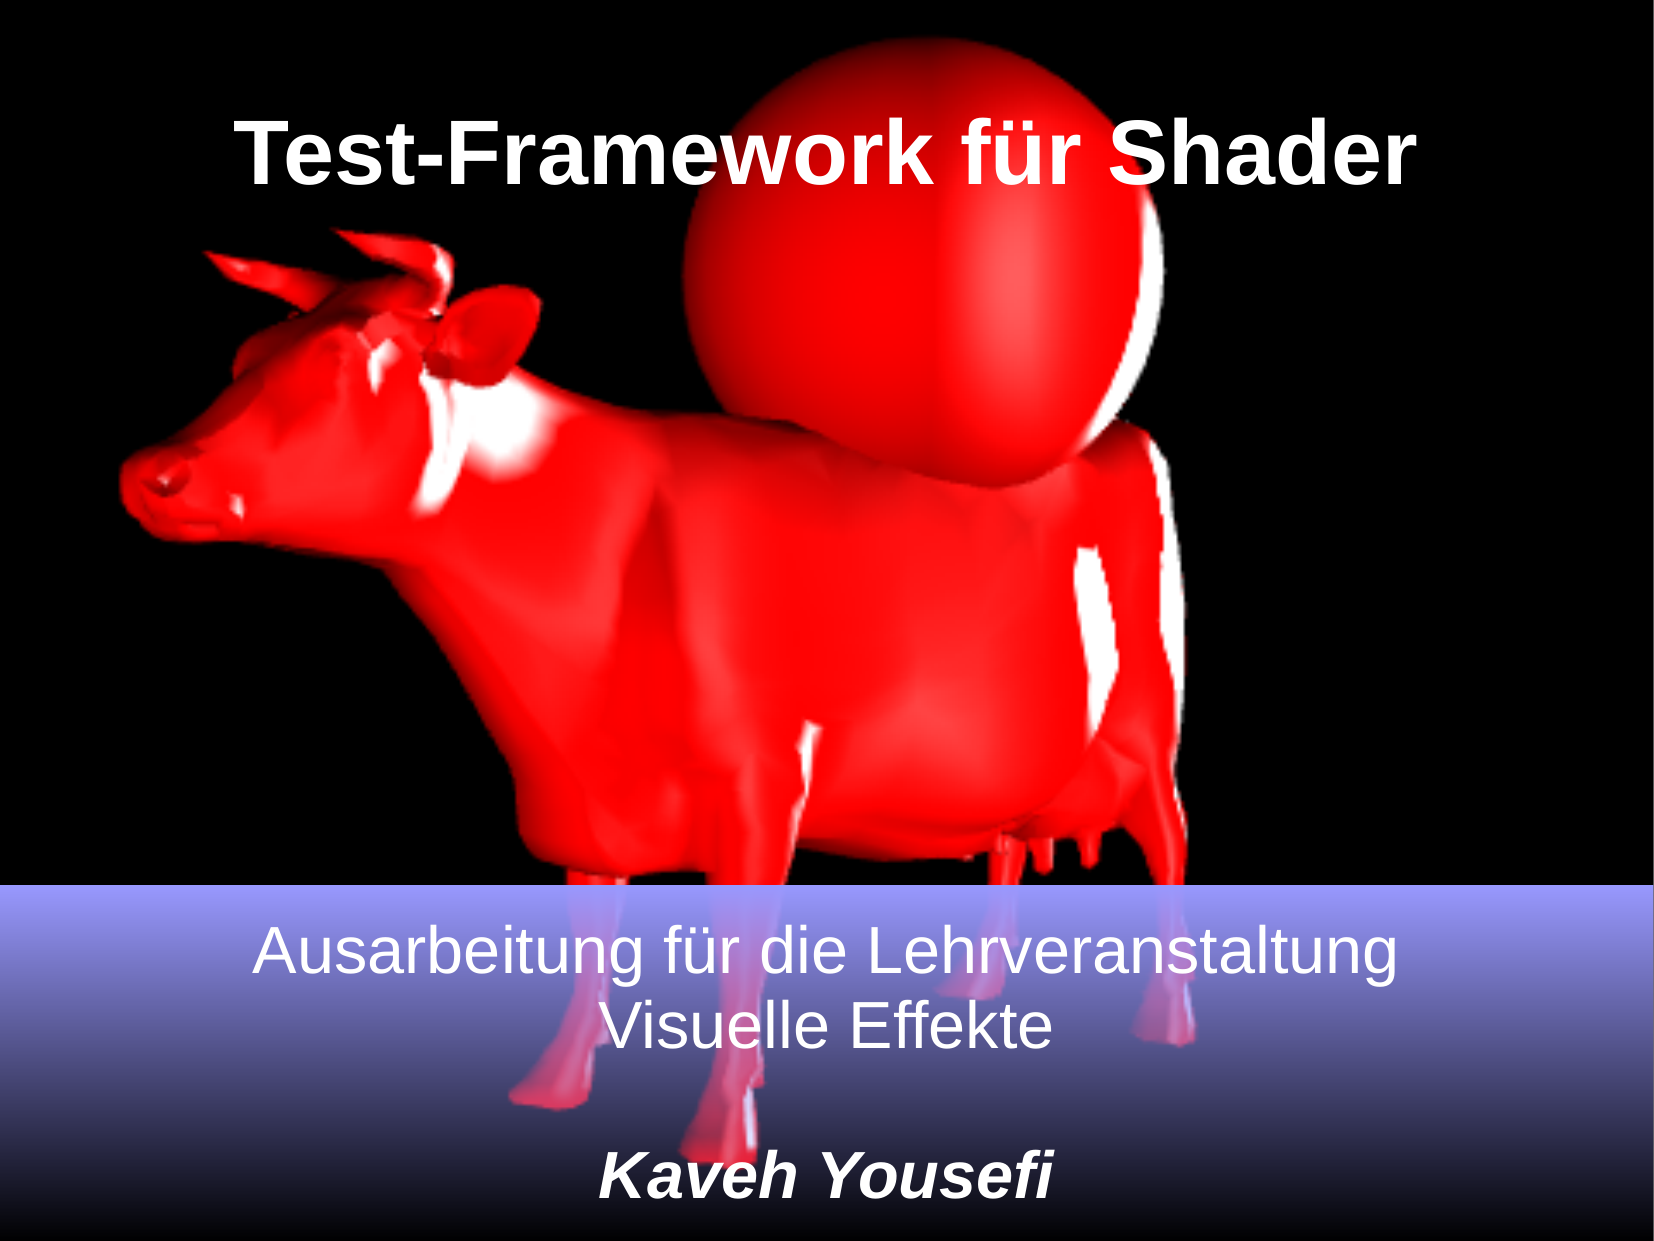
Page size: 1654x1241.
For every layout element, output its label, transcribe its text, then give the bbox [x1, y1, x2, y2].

subtitle Ausarbeitung für die Lehrveranstaltung Visuelle Effekte Kaveh Yousefi [0, 885, 1654, 1241]
title Test-Framework für Shader [82, 49, 1571, 257]
picture [0, 0, 1654, 885]
